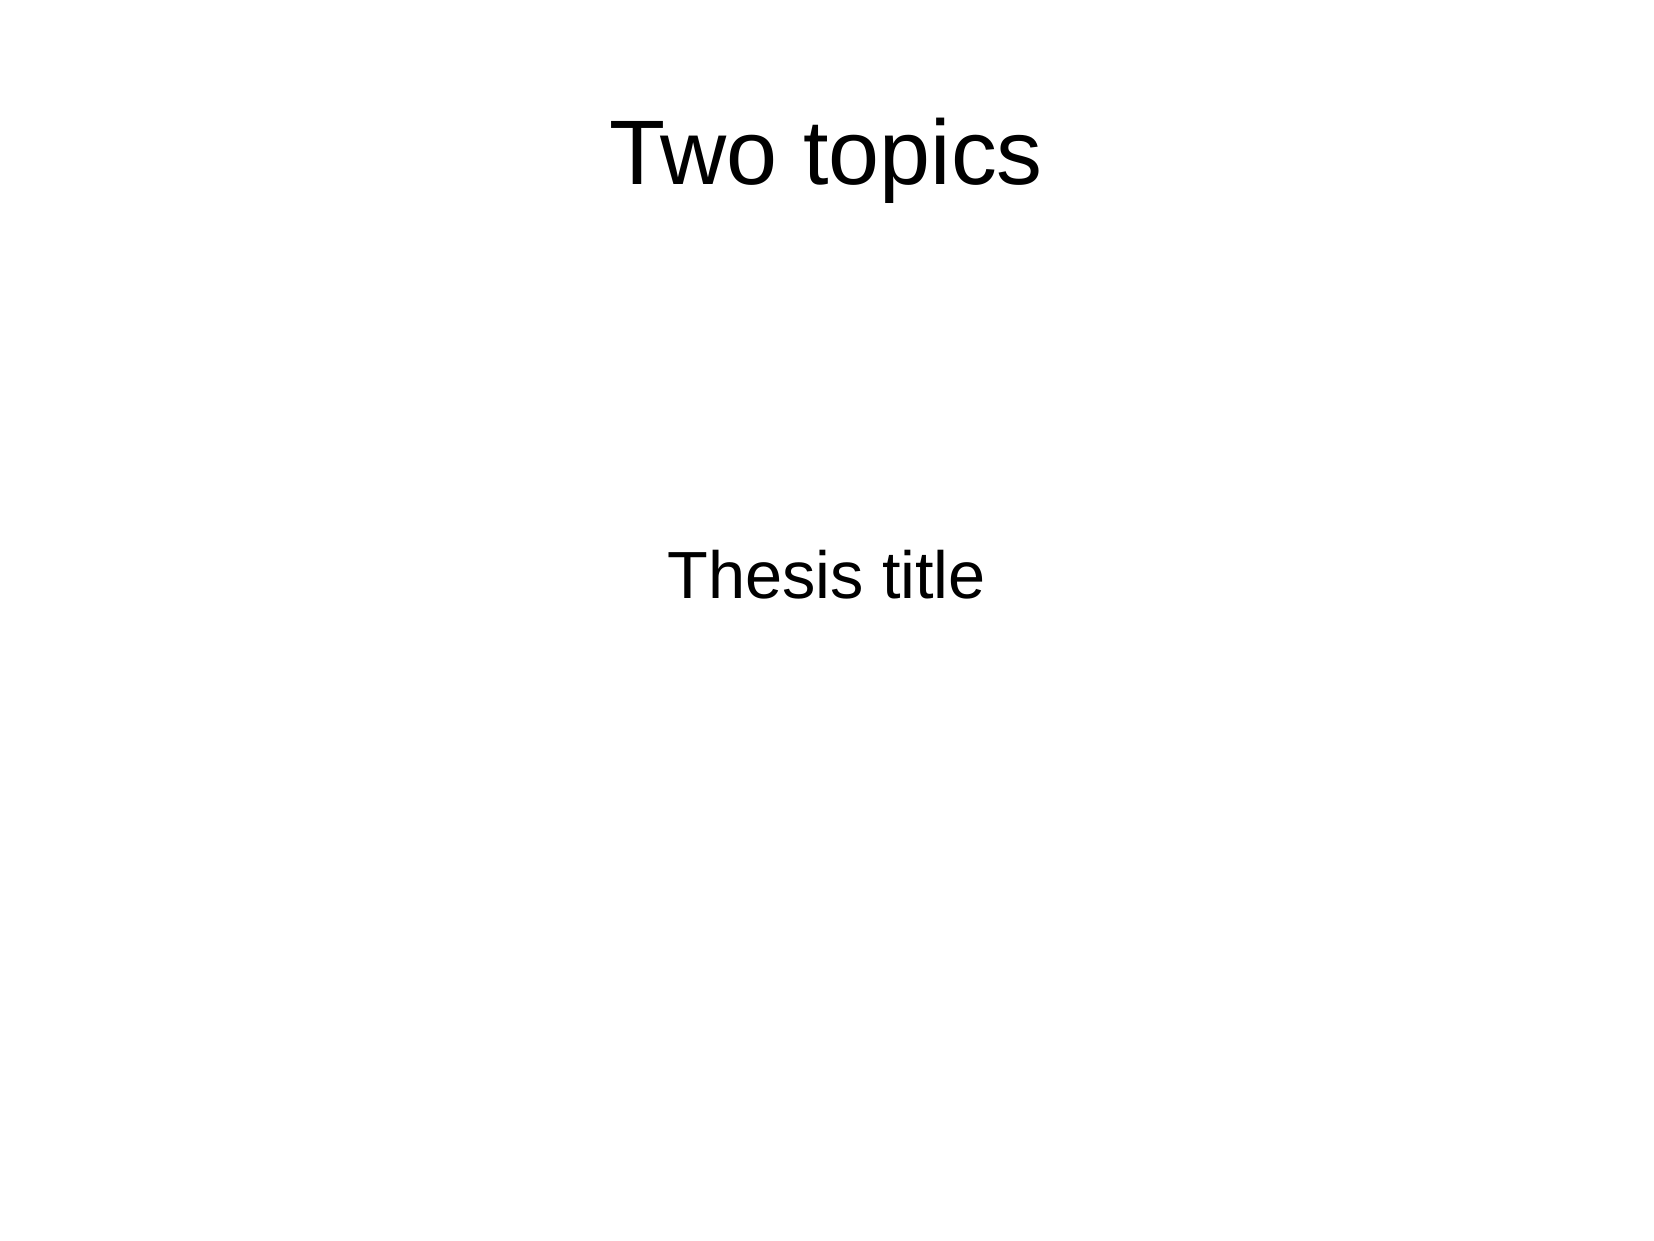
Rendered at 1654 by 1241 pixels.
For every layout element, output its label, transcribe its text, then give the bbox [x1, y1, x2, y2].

title Two topics [82, 49, 1571, 257]
subtitle Thesis title [82, 290, 1571, 1010]
